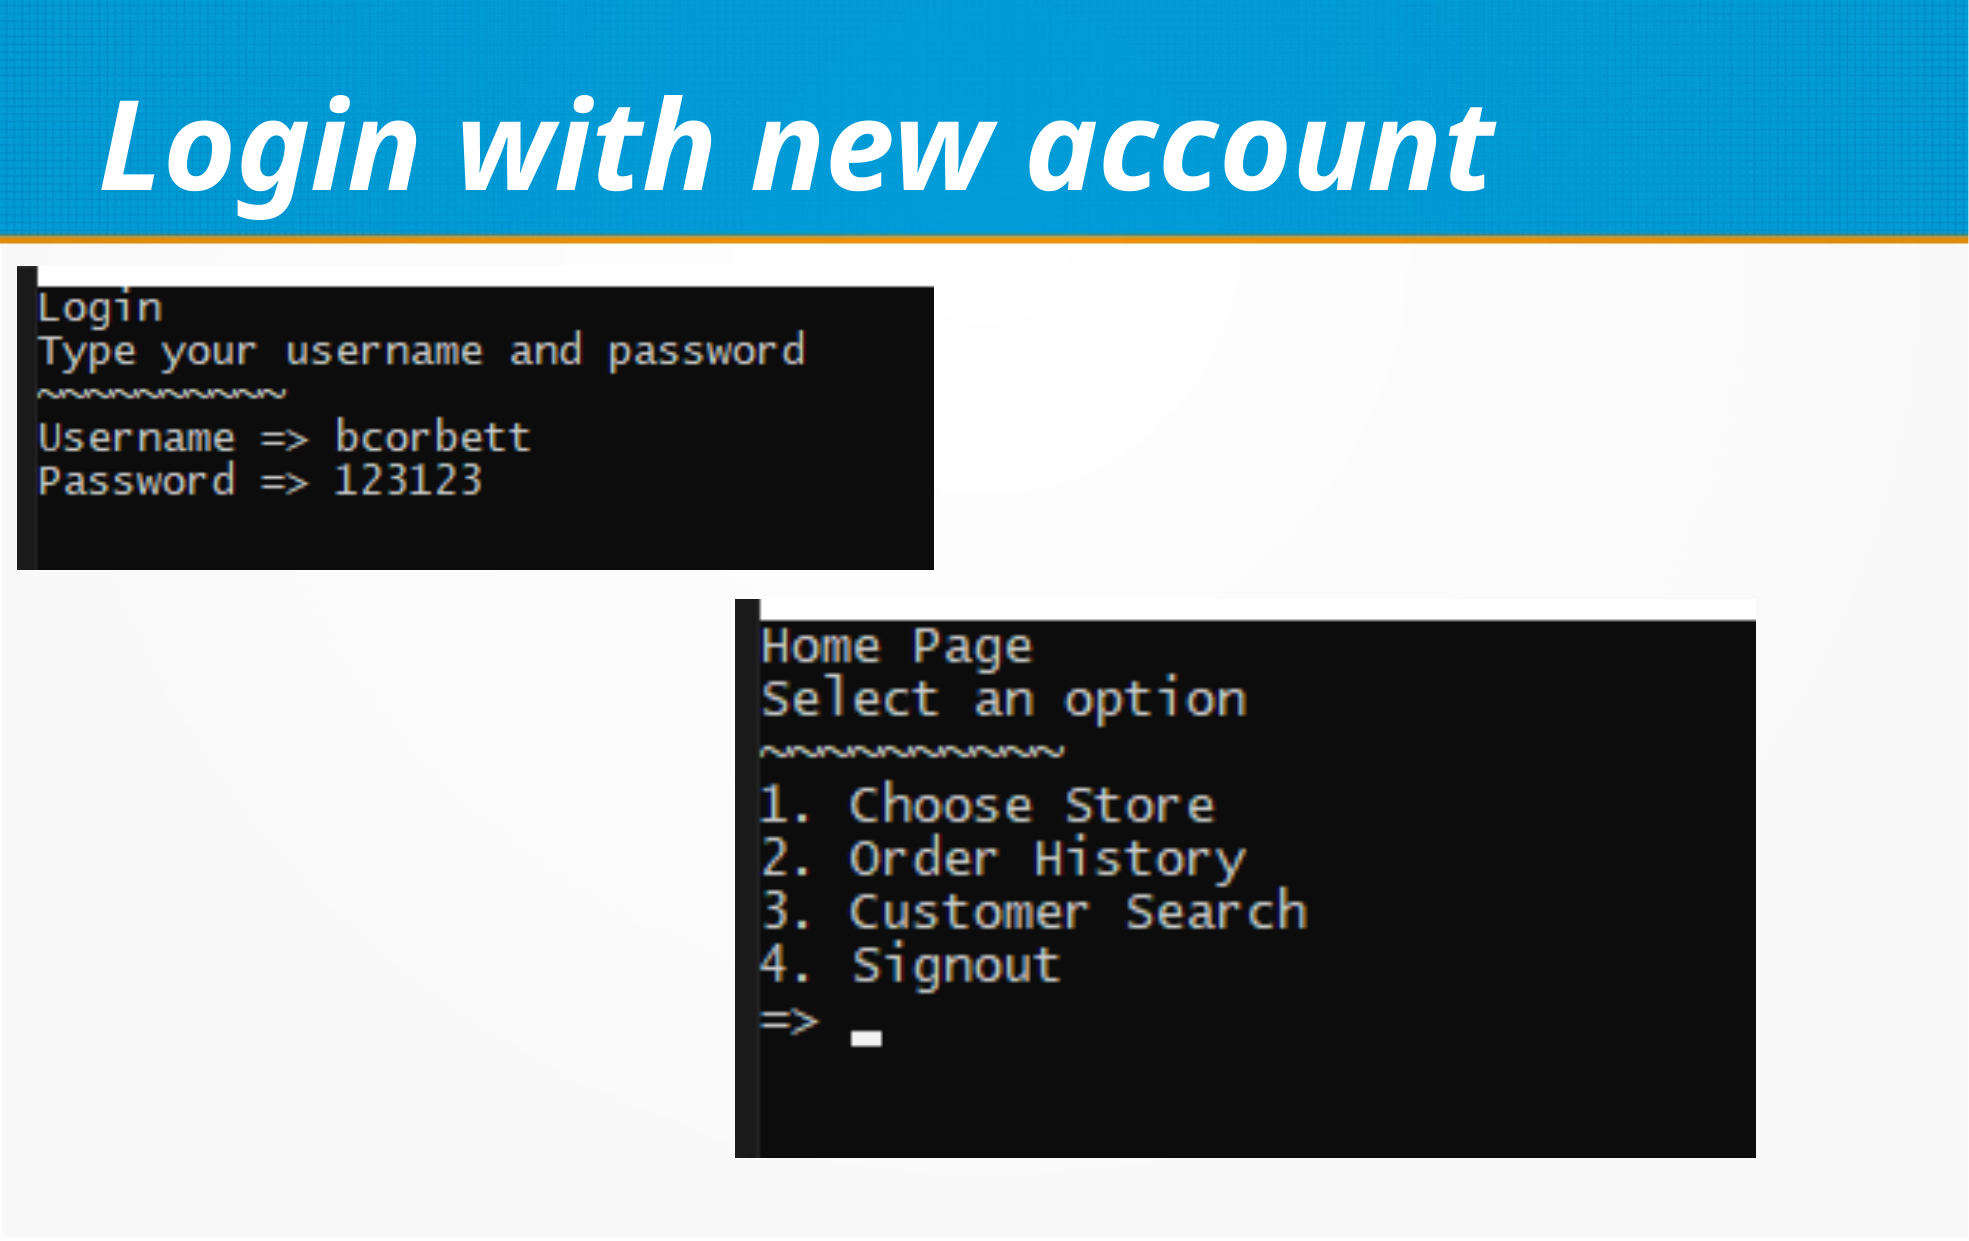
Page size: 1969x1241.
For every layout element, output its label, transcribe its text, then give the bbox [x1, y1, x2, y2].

picture [0, 233, 1969, 1241]
title Login with new account [98, 19, 1870, 227]
